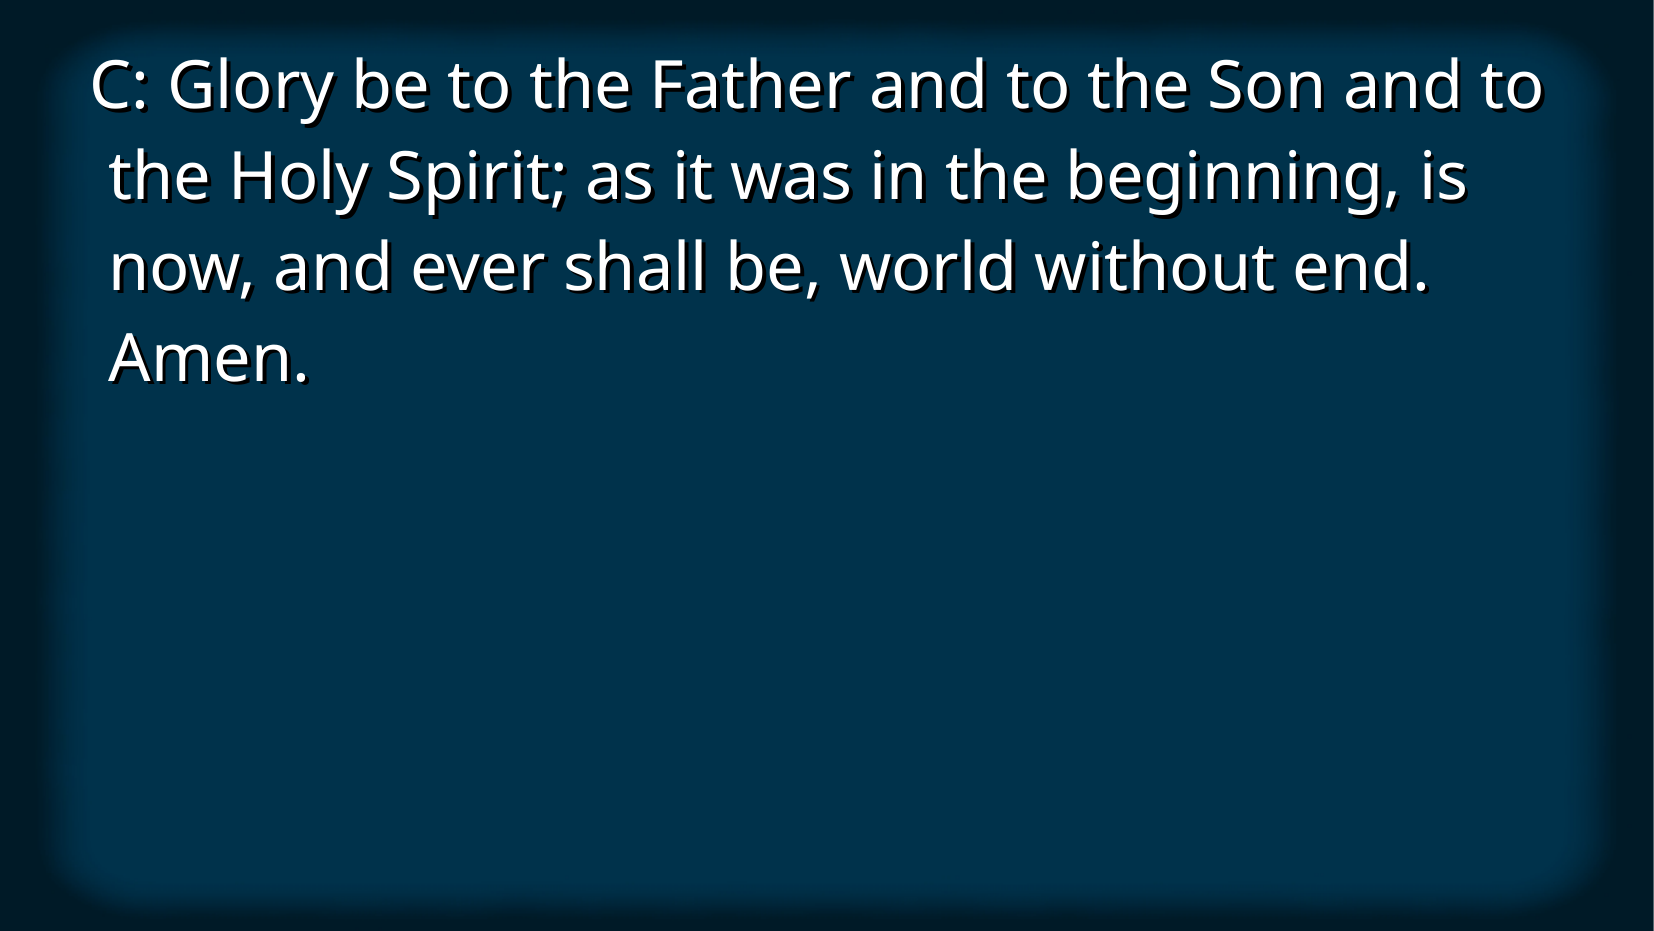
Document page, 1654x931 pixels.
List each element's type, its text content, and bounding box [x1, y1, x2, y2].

picture [0, 0, 1654, 931]
text_box C: Glory be to the Father and to the Son and to the Holy Spirit; as it was in the beginning, is now, and ever shall be, world without end. Amen. [75, 30, 1576, 312]
